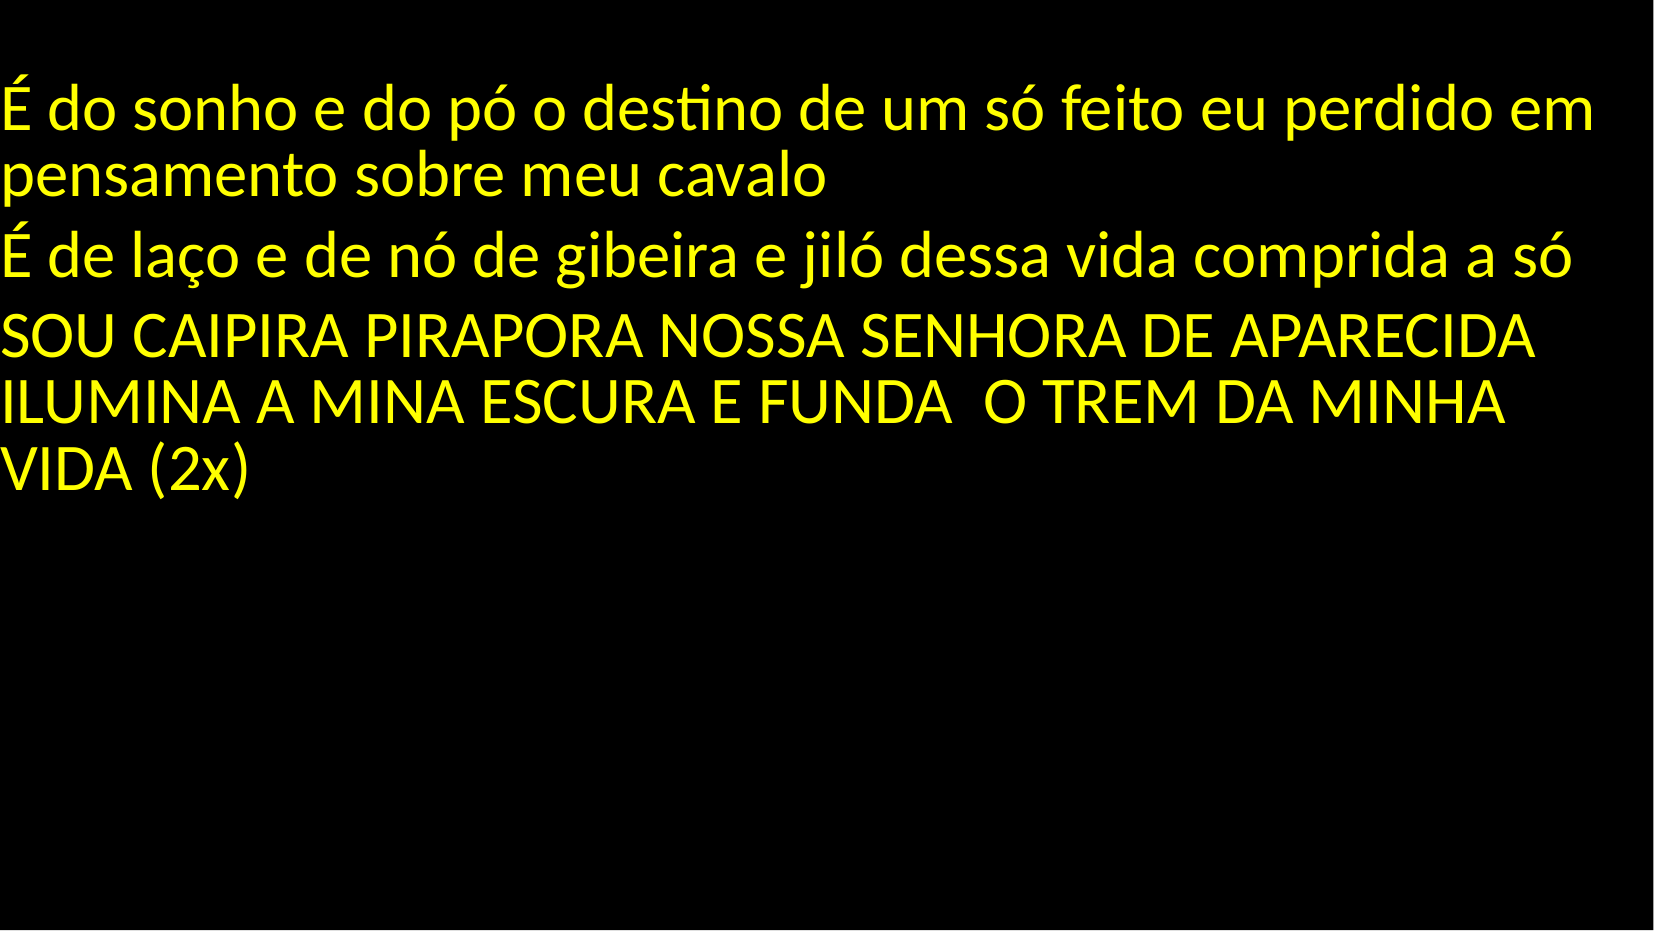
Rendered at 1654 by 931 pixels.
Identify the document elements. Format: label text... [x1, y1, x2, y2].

subtitle É do sonho e do pó o destino de um só feito eu perdido em pensamento sobre meu cavalo É de laço e de nó de gibeira e jiló dessa vida comprida a só SOU CAIPIRA PIRAPORA NOSSA SENHORA DE APARECIDA ILUMINA A MINA ESCURA E FUNDA O TREM DA MINHA VIDA (2x) [0, 0, 1654, 931]
